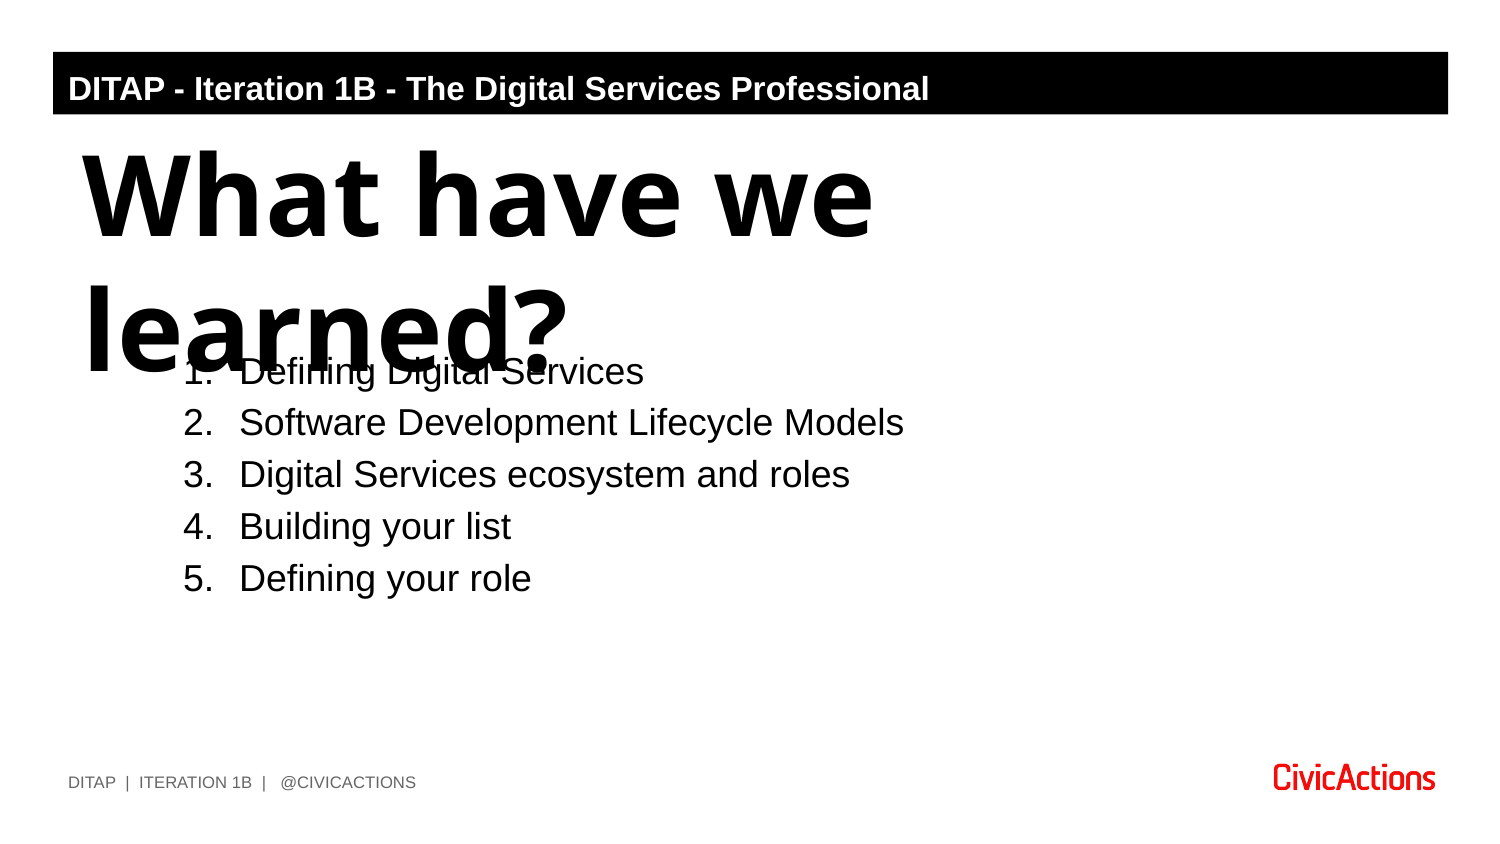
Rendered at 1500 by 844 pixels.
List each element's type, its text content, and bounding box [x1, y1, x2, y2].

picture [1271, 758, 1438, 795]
text_box DITAP - Iteration 1B - The Digital Services Professional [53, 51, 1449, 115]
text_box What have we learned? [73, 114, 1354, 291]
text_box Defining Digital Services Software Development Lifecycle Models Digital Services ecosystem and roles Building your list Defining your role [154, 330, 1362, 428]
